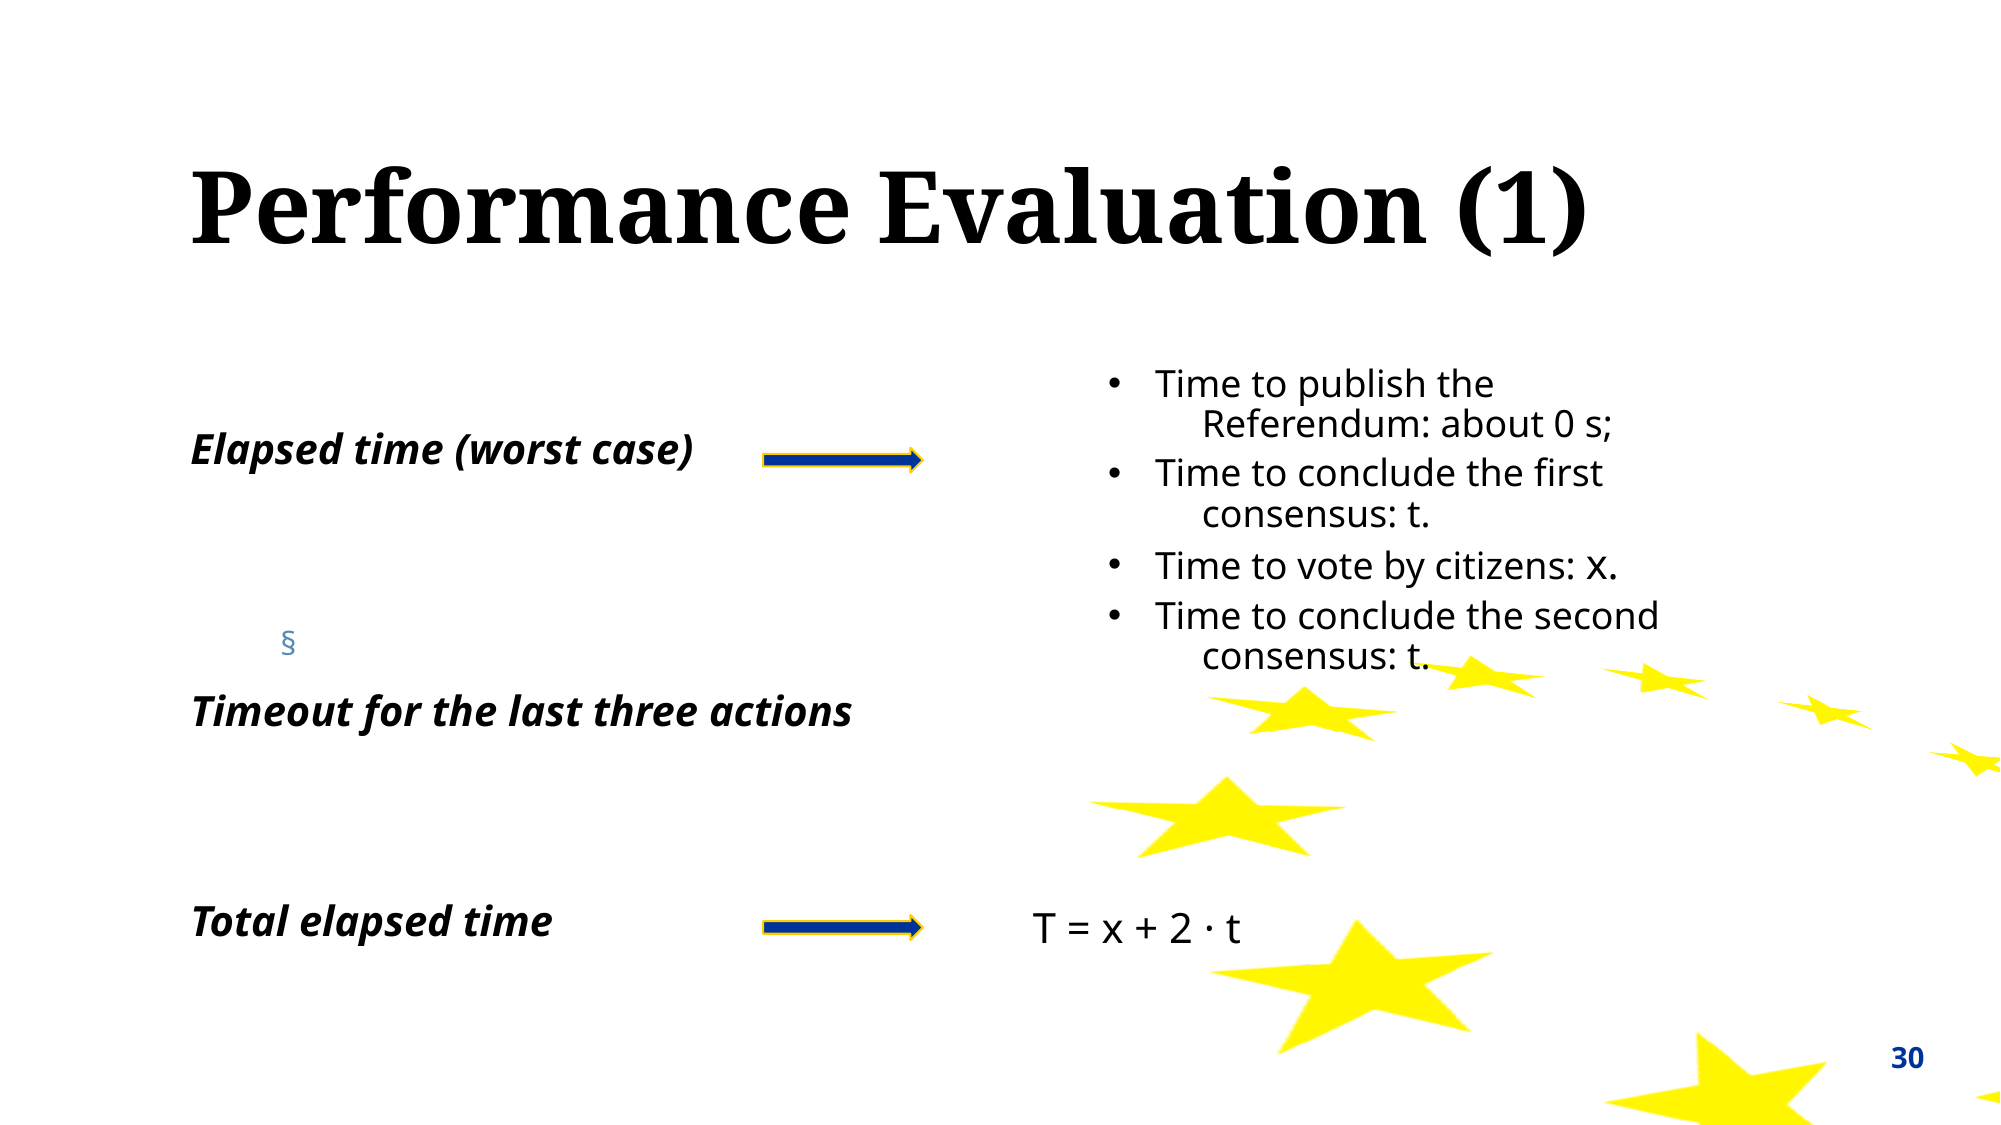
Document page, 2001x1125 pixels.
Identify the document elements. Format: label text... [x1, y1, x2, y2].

picture [1224, 654, 1236, 667]
slide_number 29 [1855, 1028, 1961, 1089]
picture [1086, 654, 2000, 1125]
text_box T = x + 2 · t [1017, 894, 1468, 961]
title Performance Evaluation (1) [175, 79, 1826, 344]
picture [1352, 654, 1363, 667]
text_box [763, 914, 923, 940]
text_box Time to publish the Referendum: about 0 s; Time to conclude the first consensus: t. Time to vote by citizens: x. Time to conclude the second consensus: t. [943, 357, 1838, 579]
text_box [763, 447, 923, 473]
list Elapsed time (worst case) Timeout for the last three actions Total elapsed time [175, 346, 889, 1013]
